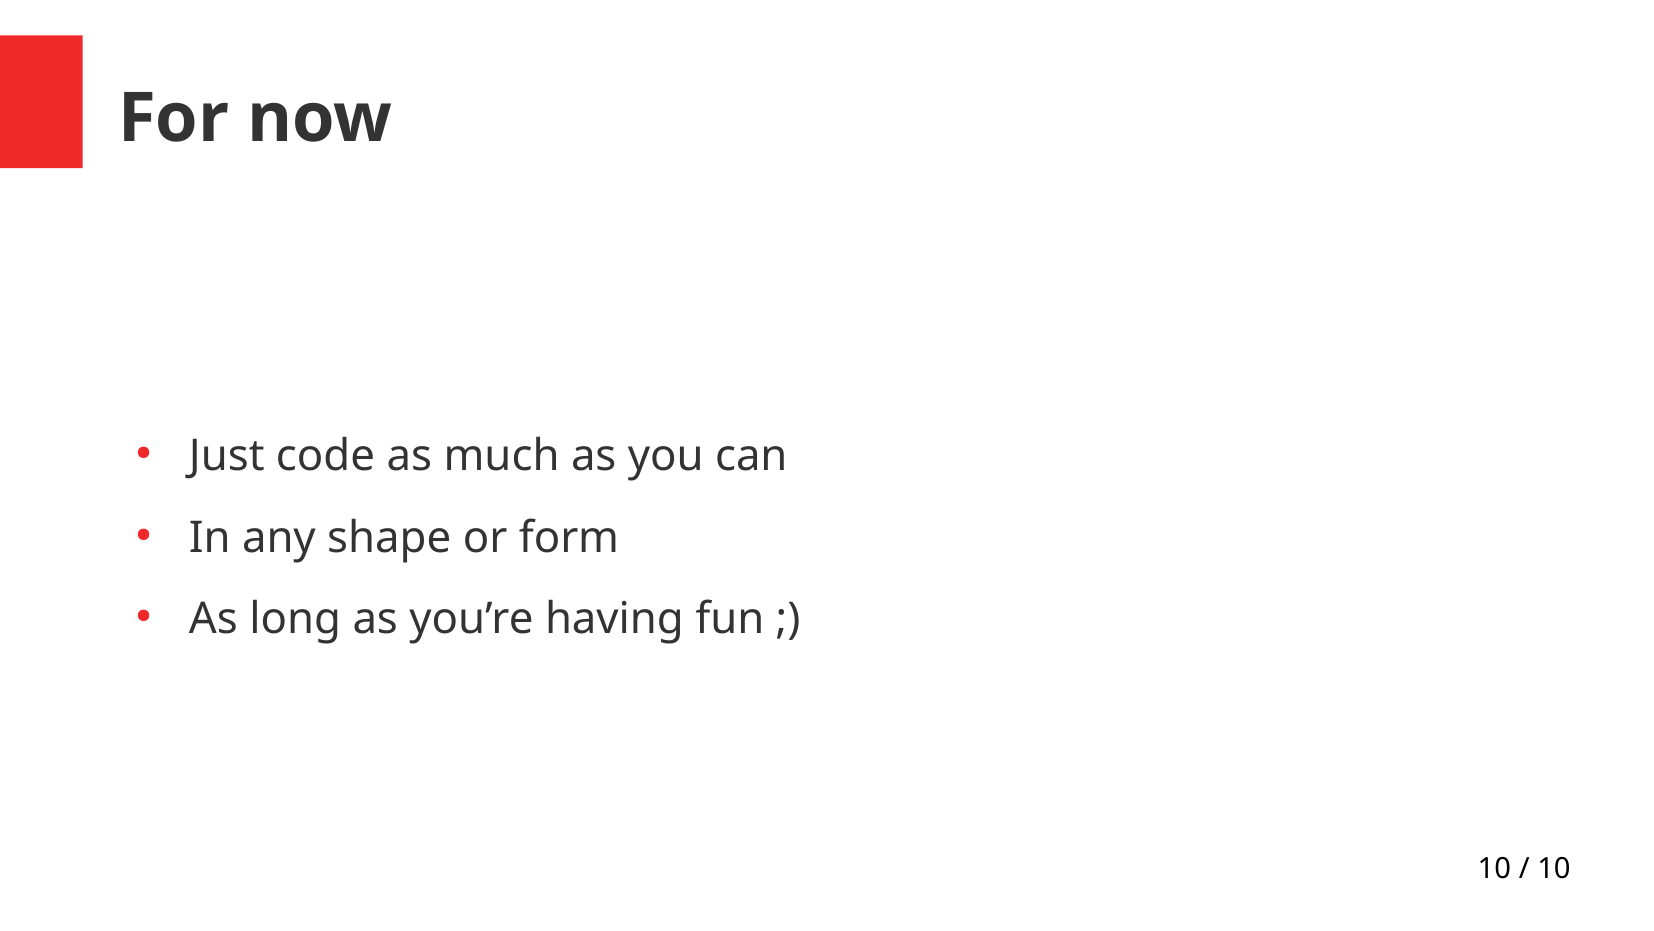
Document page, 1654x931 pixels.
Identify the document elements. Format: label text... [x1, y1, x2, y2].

title For now [118, 36, 1571, 193]
list Just code as much as you can In any shape or form As long as you’re having fun ;) [118, 265, 1536, 806]
